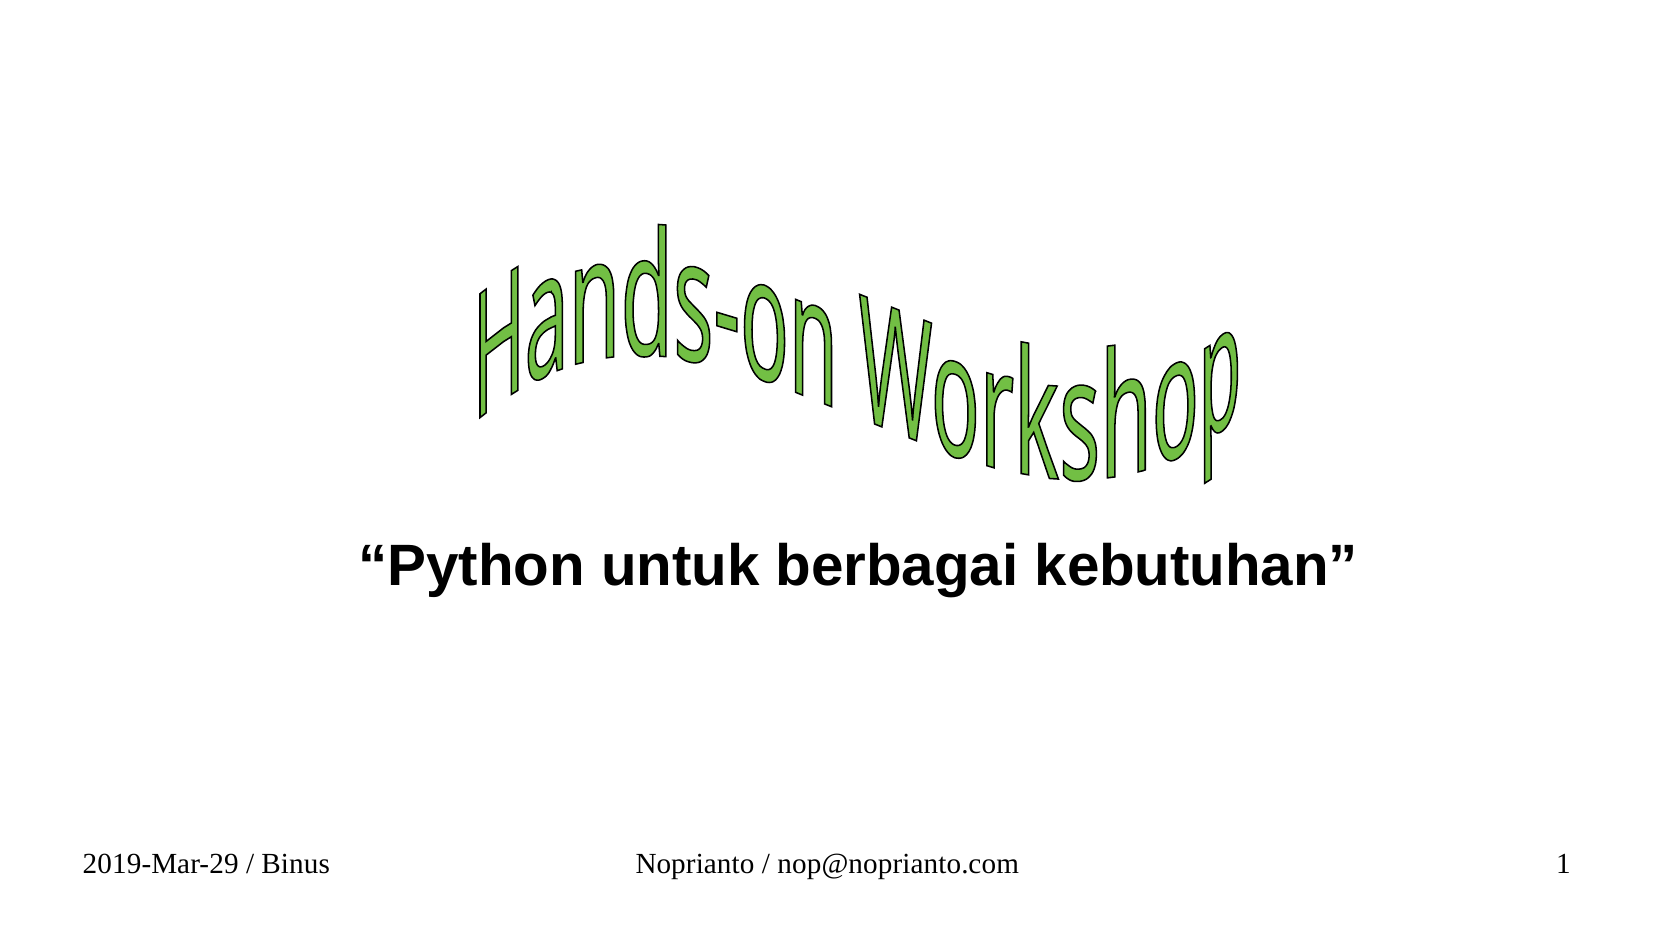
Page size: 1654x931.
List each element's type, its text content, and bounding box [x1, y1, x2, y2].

text_box Hands-on Workshop [795, 299, 832, 407]
text_box Hands-on Workshop [935, 360, 976, 459]
text_box Hands-on Workshop [1021, 341, 1059, 480]
text_box Hands-on Workshop [1063, 385, 1097, 482]
text_box Hands-on Workshop [859, 294, 932, 441]
text_box Hands-on Workshop [575, 264, 614, 365]
text_box Hands-on Workshop [480, 266, 518, 418]
text_box “Python untuk berbagai kebutuhan” [322, 525, 1396, 631]
text_box Hands-on Workshop [744, 284, 785, 383]
text_box Hands-on Workshop [1107, 345, 1146, 478]
text_box Hands-on Workshop [716, 312, 737, 332]
text_box Hands-on Workshop [1156, 361, 1195, 461]
text_box Hands-on Workshop [528, 278, 563, 381]
text_box Hands-on Workshop [677, 266, 710, 363]
text_box Hands-on Workshop [986, 372, 1013, 468]
text_box Hands-on Workshop [625, 224, 666, 358]
text_box Hands-on Workshop [1204, 332, 1238, 484]
